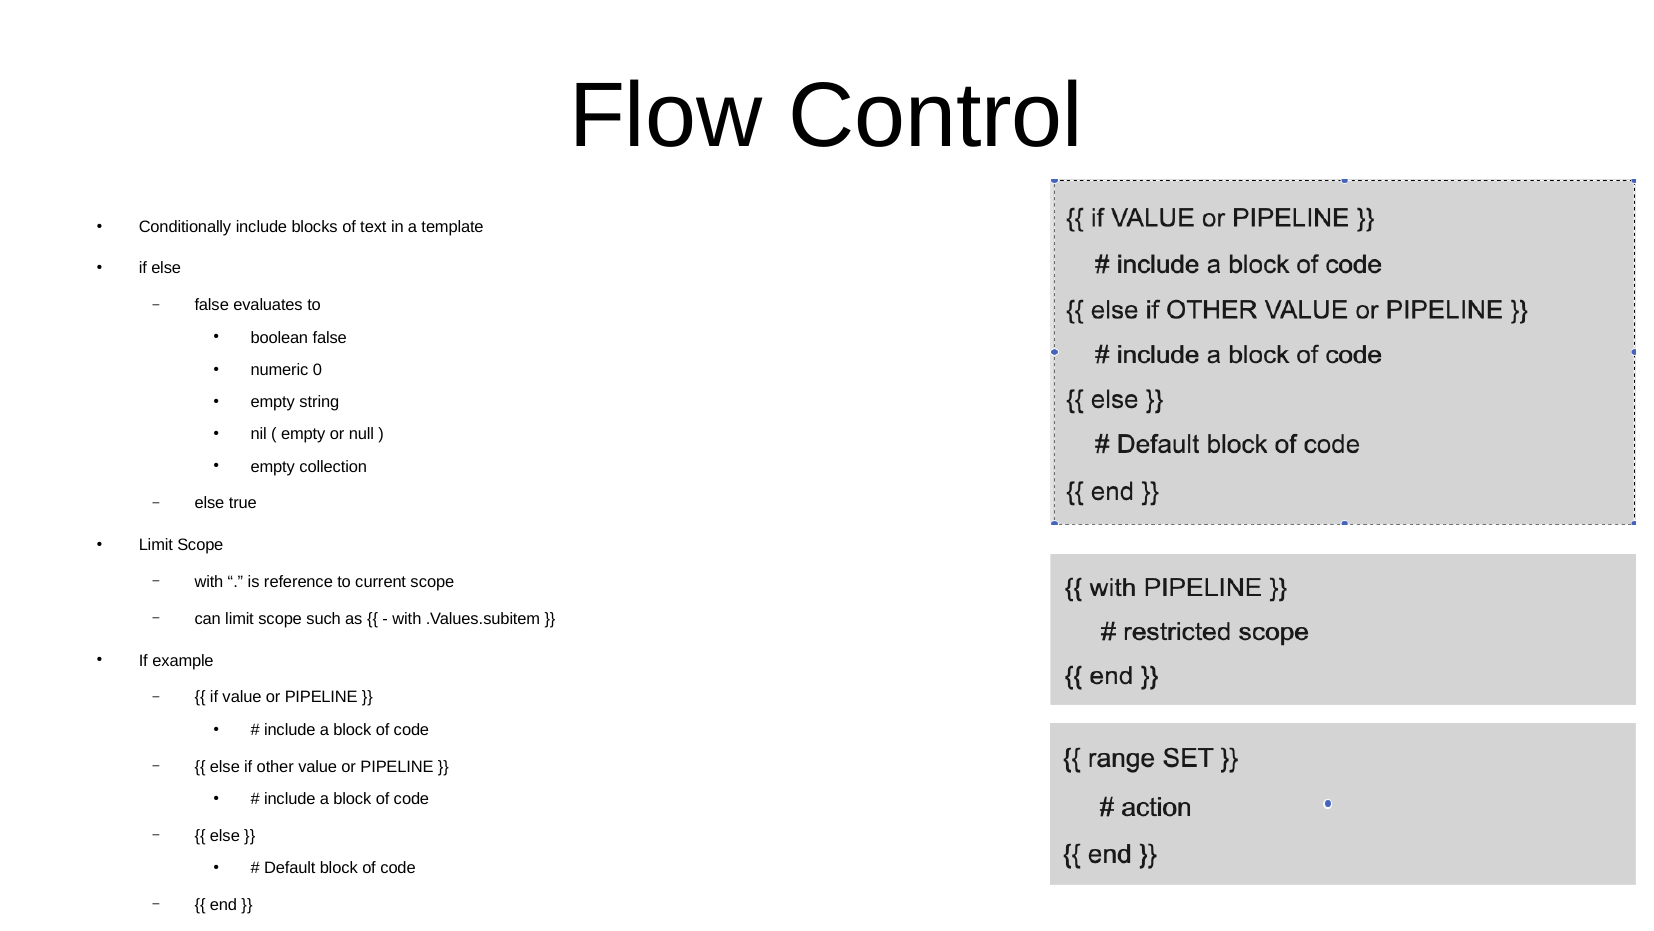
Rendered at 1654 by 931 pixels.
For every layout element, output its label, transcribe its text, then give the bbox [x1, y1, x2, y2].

picture [1050, 554, 1636, 706]
picture [1050, 723, 1636, 886]
list Conditionally include blocks of text in a template if else false evaluates to boolean false numeric 0 empty string nil ( empty or null ) empty collection else true Limit Scope with “.” is reference to current scope can limit scope such as {{ - with .Values.subitem }} If example {{ if value or PIPELINE }} # include a block of code {{ else if other value or PIPELINE }} # include a block of code {{ else }} # Default block of code {{ end }} [82, 217, 1636, 916]
picture [1050, 179, 1636, 526]
title Flow Control [82, 37, 1571, 193]
